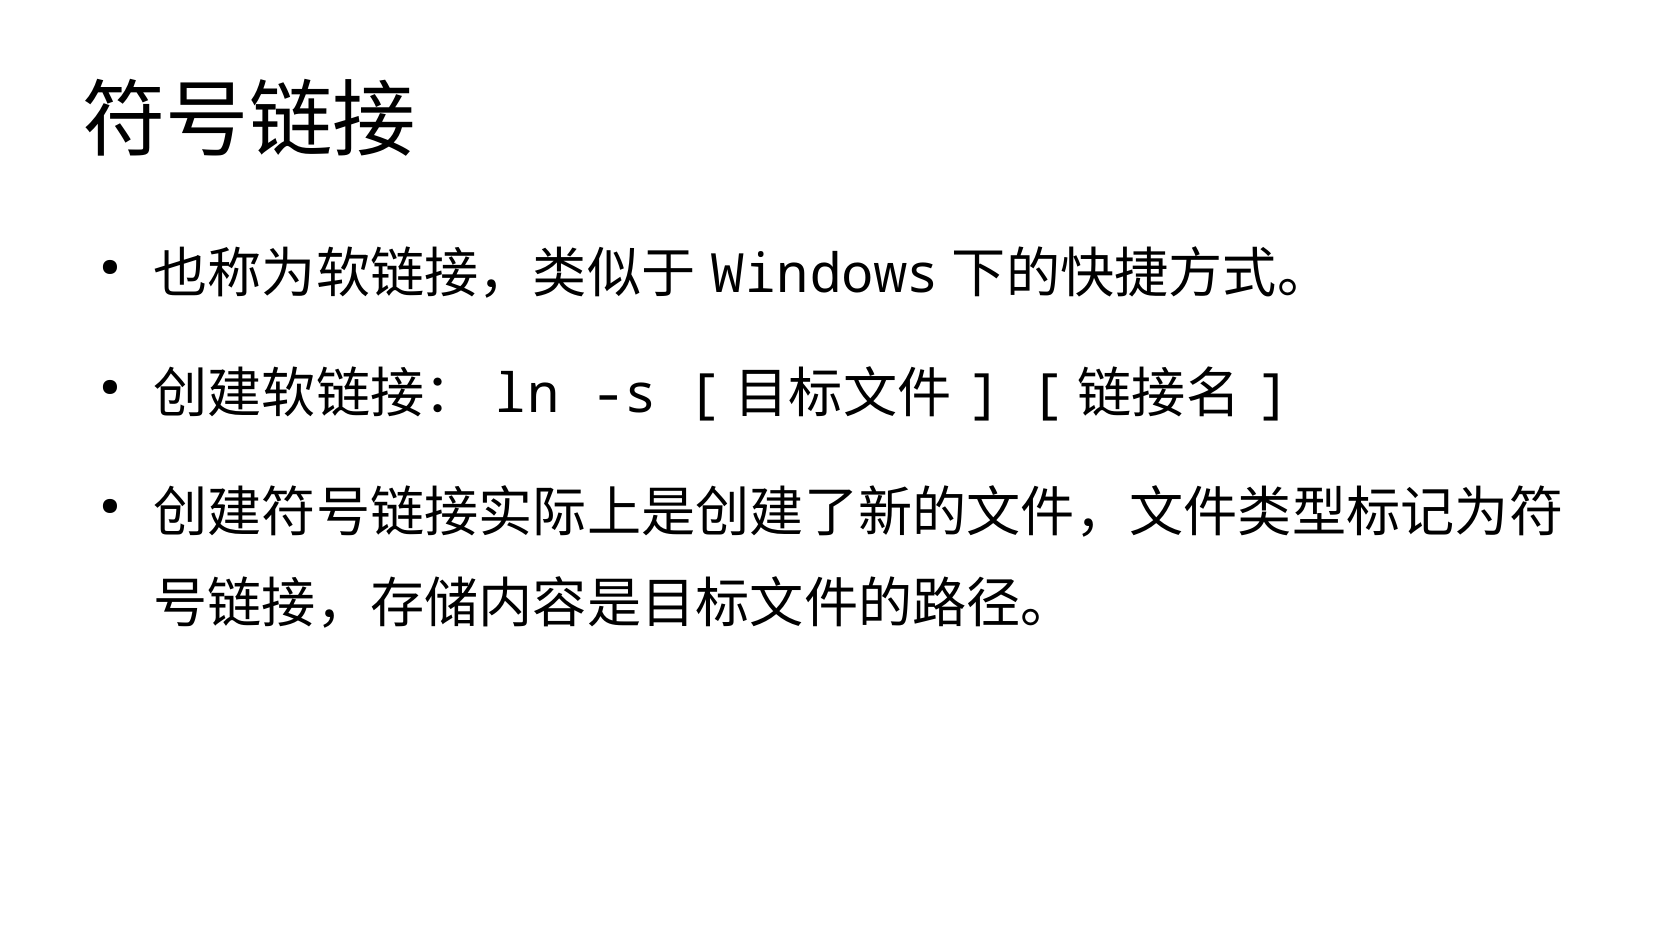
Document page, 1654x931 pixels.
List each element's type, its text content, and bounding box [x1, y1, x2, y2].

list 也称为软链接，类似于Windows下的快捷方式。 创建软链接：ln -s [目标文件] [链接名] 创建符号链接实际上是创建了新的文件，文件类型标记为符号链接，存储内容是目标文件的路径。 [82, 217, 1571, 851]
title 符号链接 [82, 37, 1571, 189]
